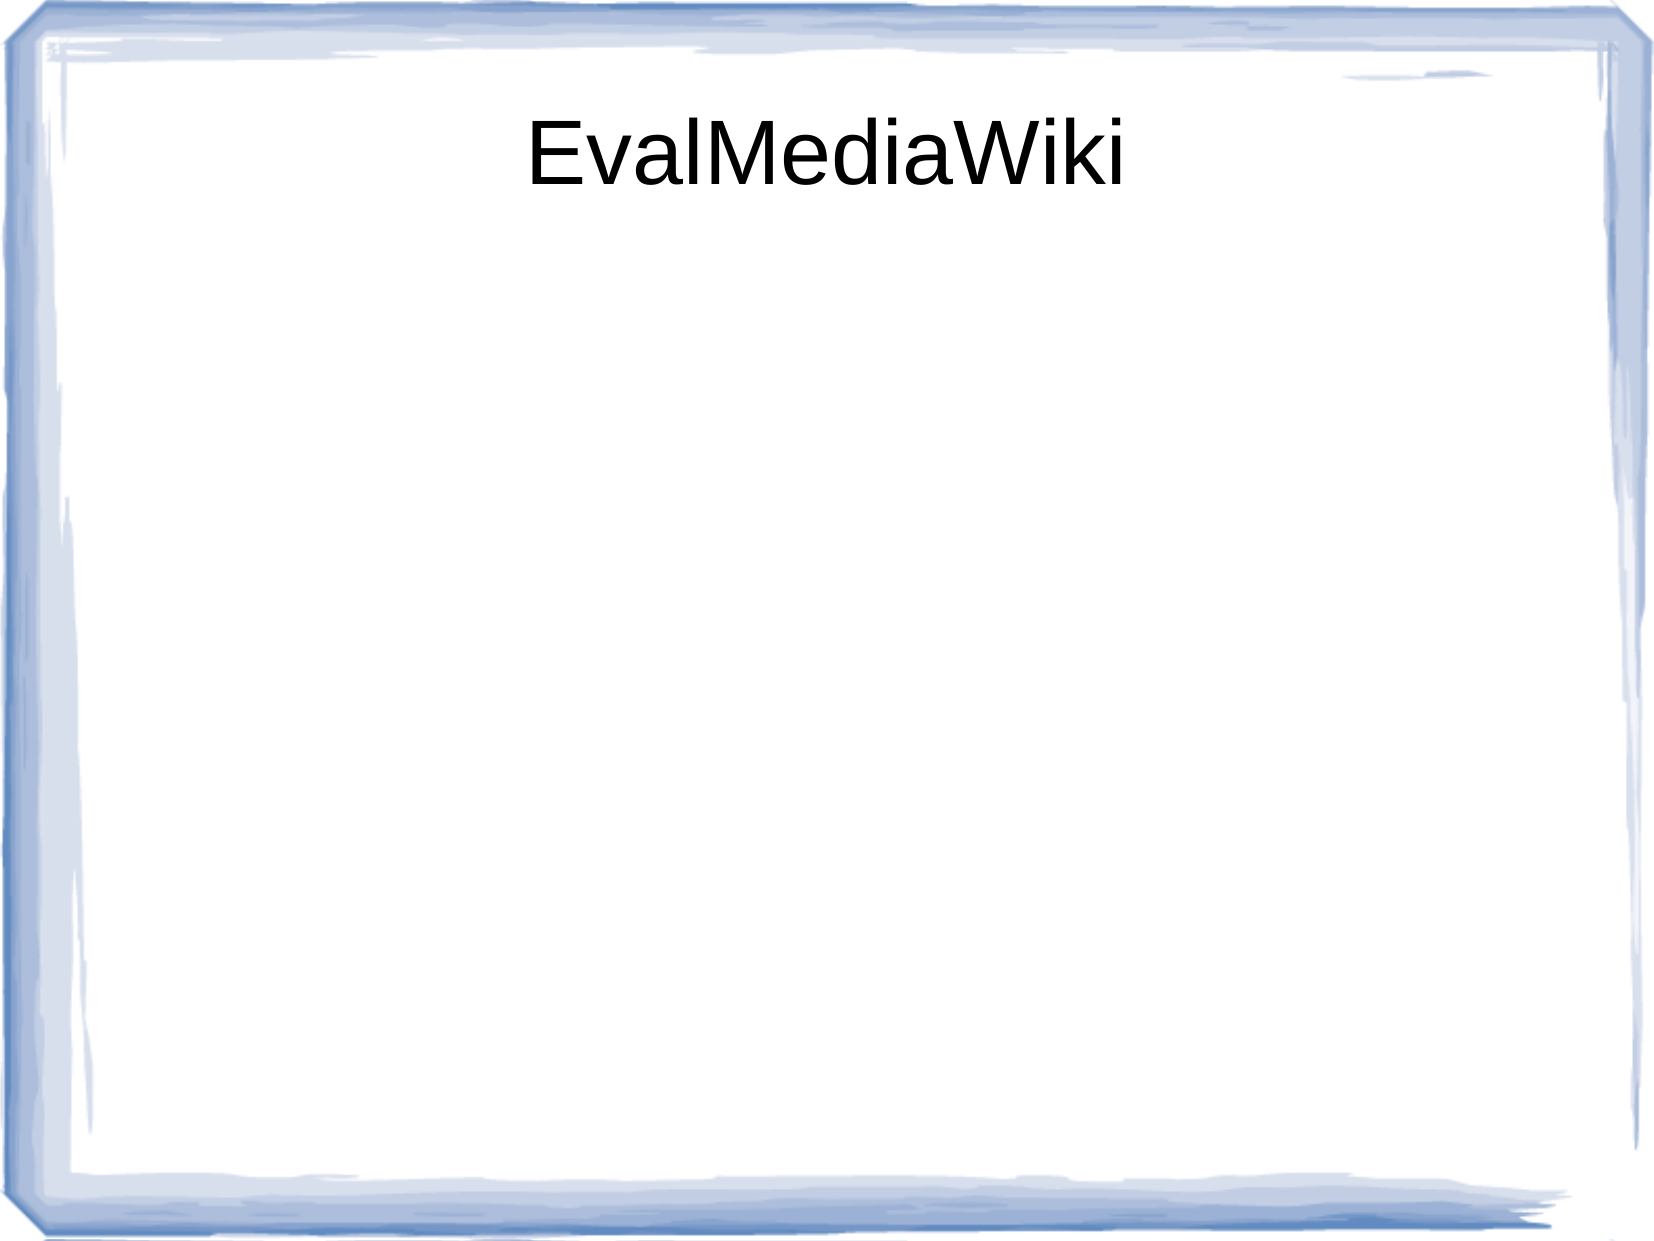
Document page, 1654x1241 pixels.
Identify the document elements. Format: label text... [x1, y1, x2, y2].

picture [0, 0, 1654, 1241]
title EvalMediaWiki [82, 56, 1571, 250]
